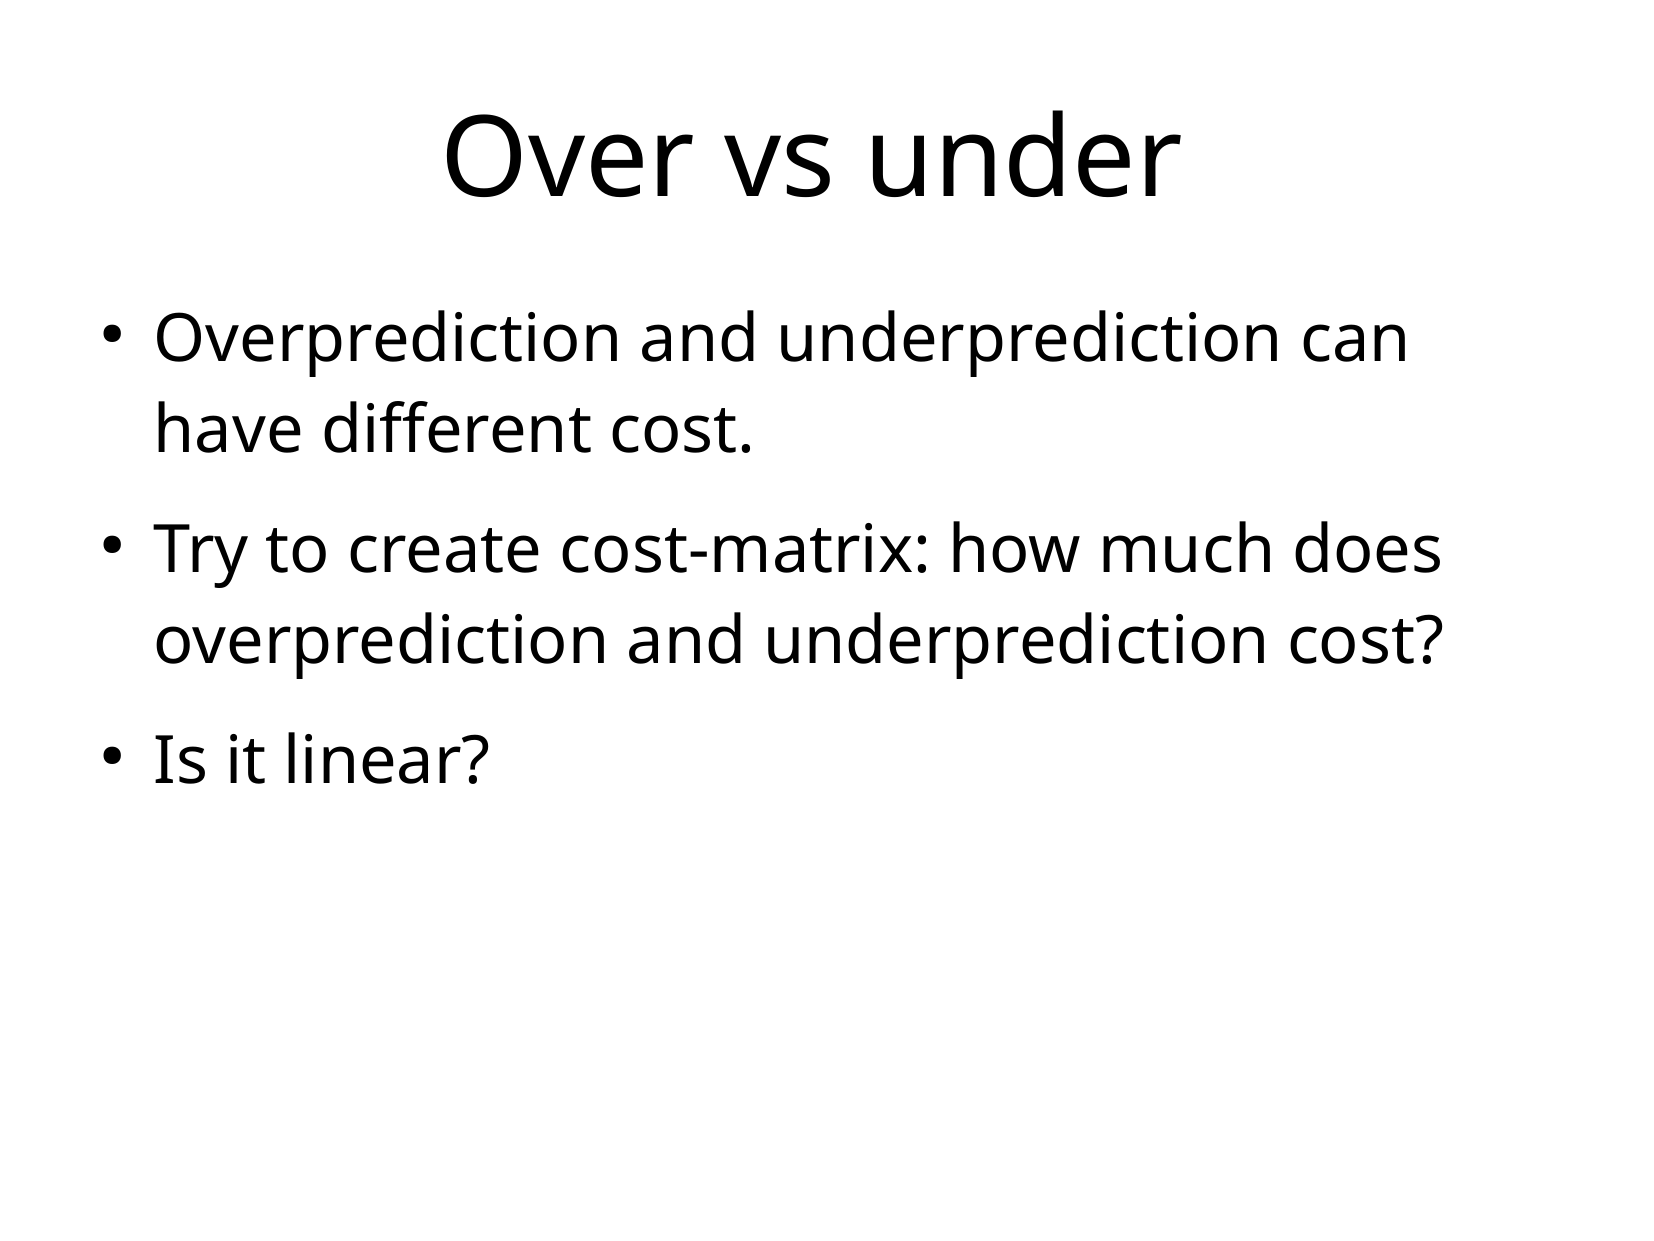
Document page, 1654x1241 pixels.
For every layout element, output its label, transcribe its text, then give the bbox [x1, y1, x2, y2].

list Overprediction and underprediction can have different cost. Try to create cost-matrix: how much does overprediction and underprediction cost? Is it linear? [82, 290, 1571, 1010]
title Over vs under [82, 49, 1571, 257]
